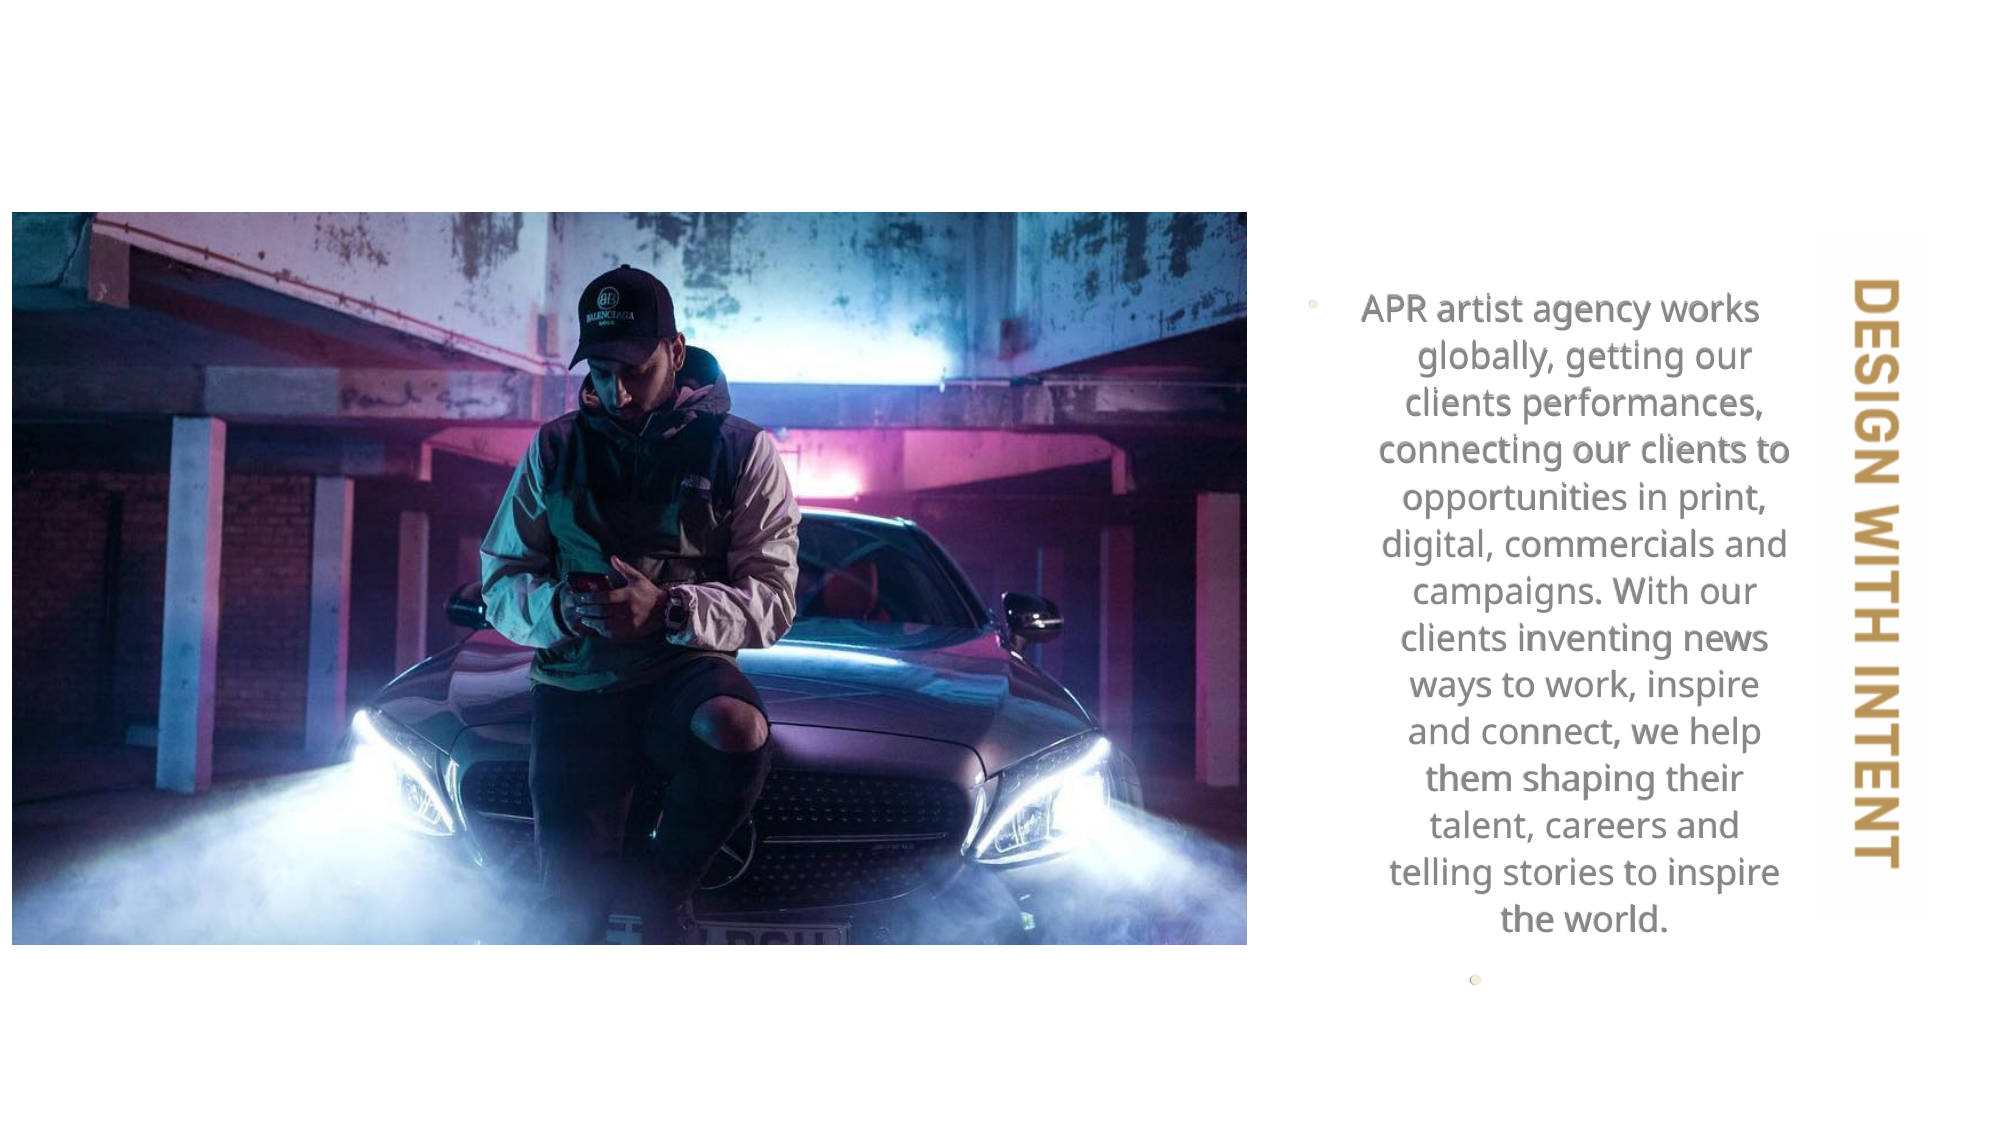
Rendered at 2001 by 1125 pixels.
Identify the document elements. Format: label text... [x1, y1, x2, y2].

picture [12, 212, 1247, 945]
picture [1817, 235, 1930, 922]
list APR artist agency works globally, getting our clients performances, connecting our clients to opportunities in print, digital, commercials and campaigns. With our clients inventing news ways to work, inspire and connect, we help them shaping their talent, careers and telling stories to inspire the world. [1253, 275, 1810, 961]
